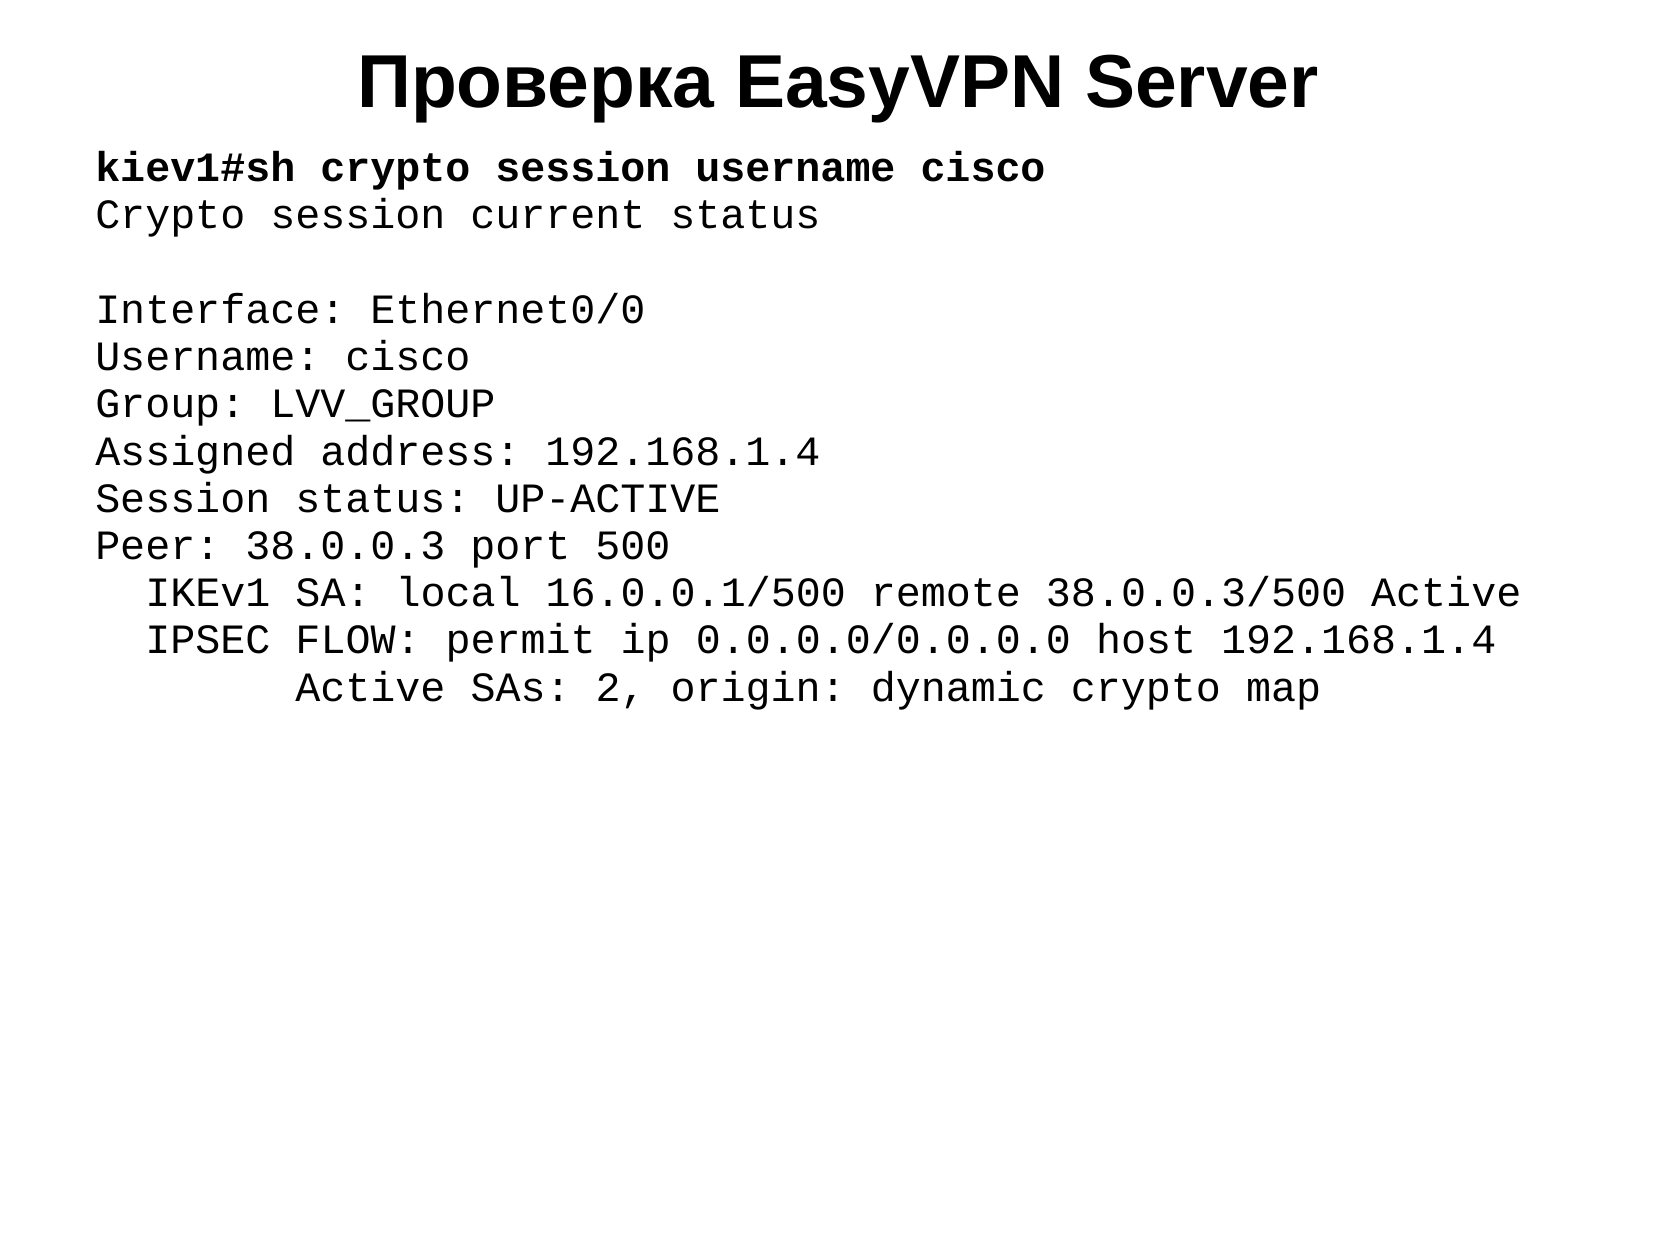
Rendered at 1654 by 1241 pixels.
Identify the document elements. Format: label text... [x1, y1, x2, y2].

list kiev1#sh crypto session username cisco Crypto session current status Interface: Ethernet0/0 Username: cisco Group: LVV_GROUP Assigned address: 192.168.1.4 Session status: UP-ACTIVE Peer: 38.0.0.3 port 500 IKEv1 SA: local 16.0.0.1/500 remote 38.0.0.3/500 Active IPSEC FLOW: permit ip 0.0.0.0/0.0.0.0 host 192.168.1.4 Active SAs: 2, origin: dynamic crypto map [95, 146, 1538, 1213]
text_box Проверка EasyVPN Server [64, 37, 1613, 130]
